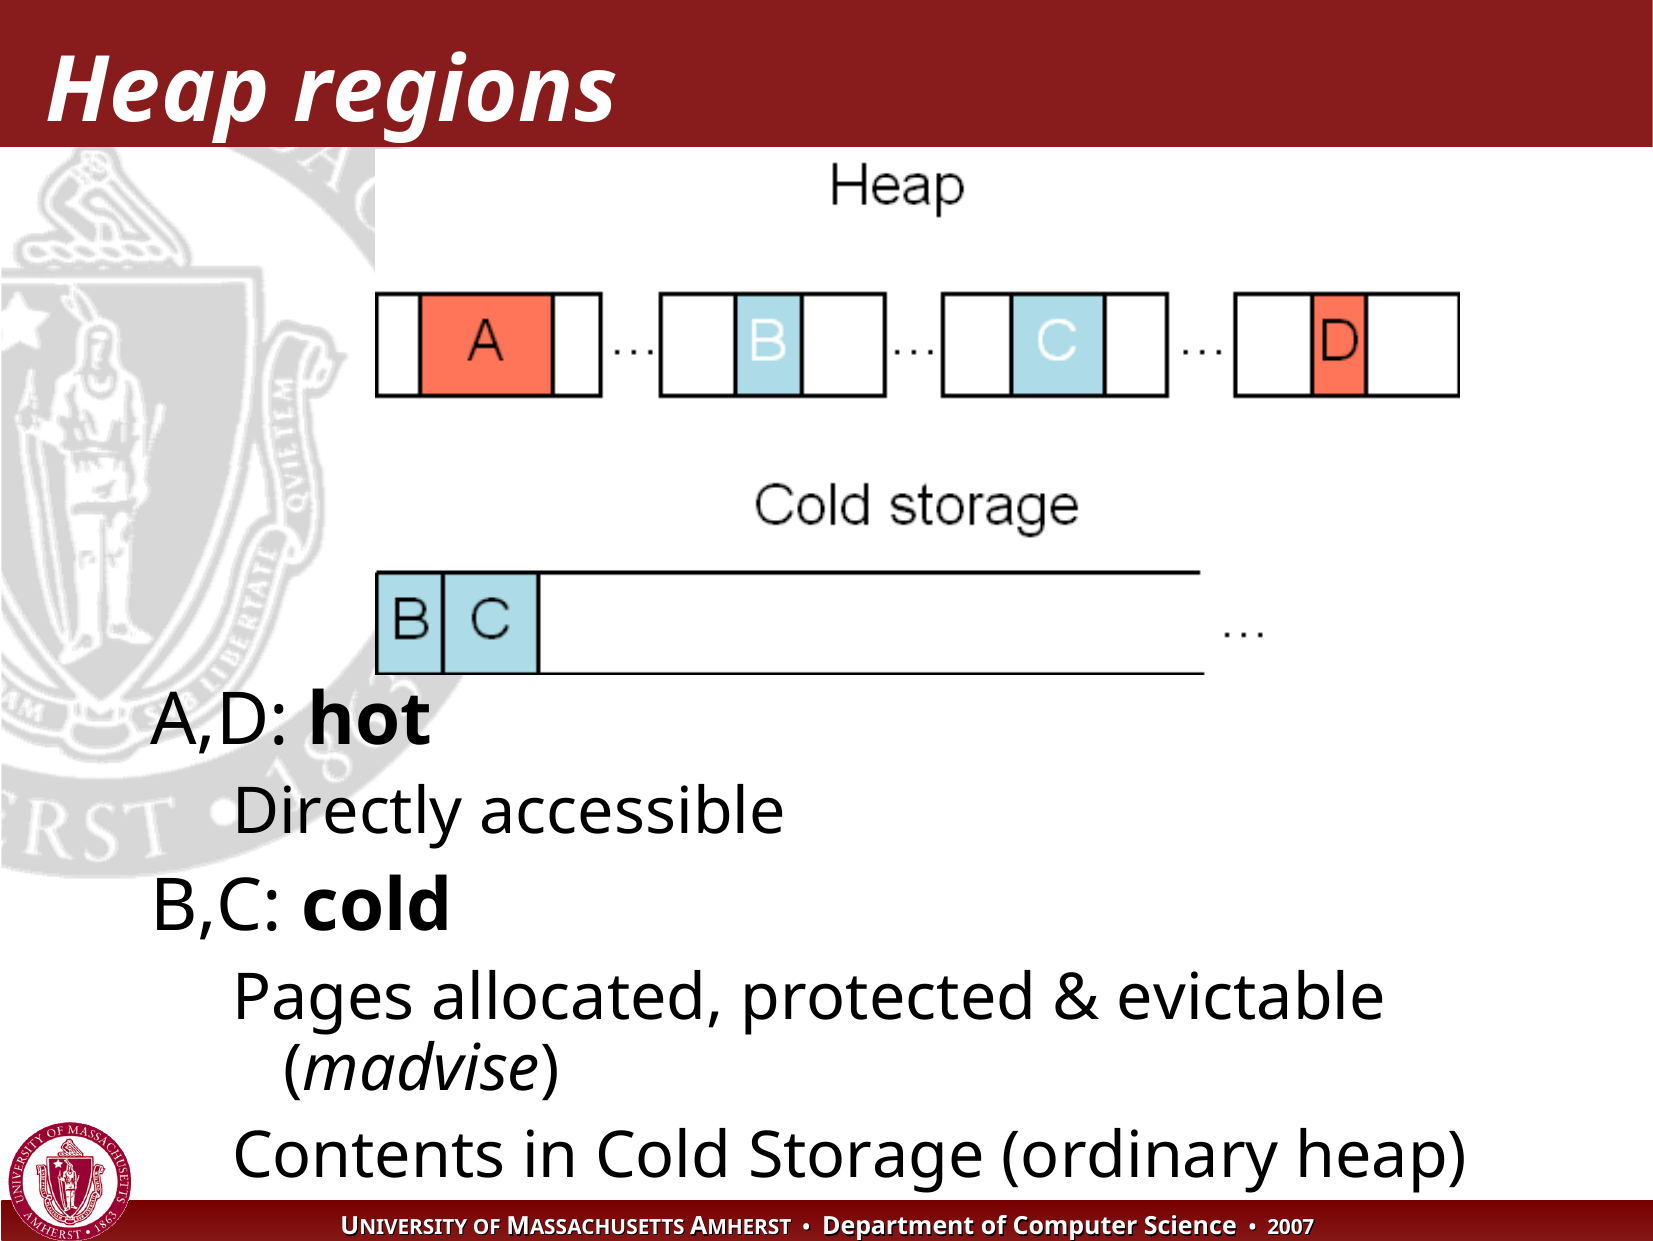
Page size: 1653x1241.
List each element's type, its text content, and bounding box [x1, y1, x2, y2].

list A,D: hot Directly accessible B,C: cold Pages allocated, protected & evictable (madvise) Contents in Cold Storage (ordinary heap) [150, 679, 1619, 1155]
picture [0, 147, 1653, 1241]
title Heap regions [45, 0, 1423, 210]
